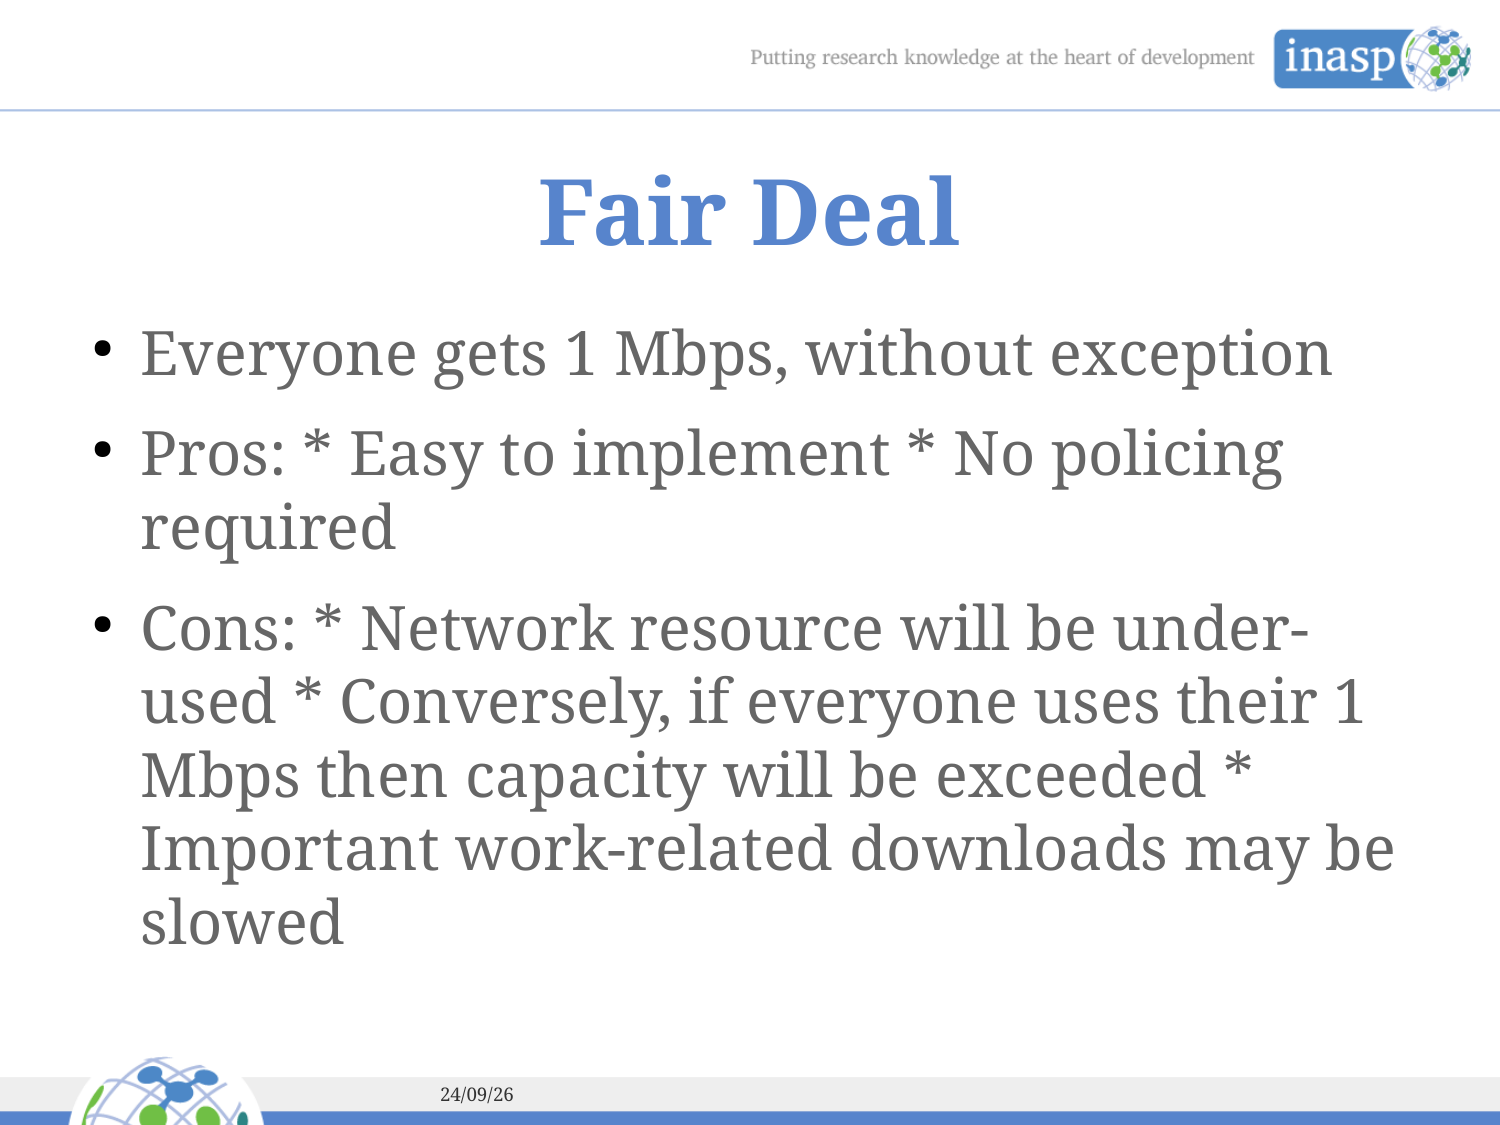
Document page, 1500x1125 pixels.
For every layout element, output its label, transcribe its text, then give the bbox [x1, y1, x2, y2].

picture [0, 0, 1500, 1125]
list Everyone gets 1 Mbps, without exception Pros: * Easy to implement * No policing required Cons: * Network resource will be under-used * Conversely, if everyone uses their 1 Mbps then capacity will be exceeded * Important work-related downloads may be slowed [75, 313, 1426, 967]
title Fair Deal [75, 129, 1426, 313]
